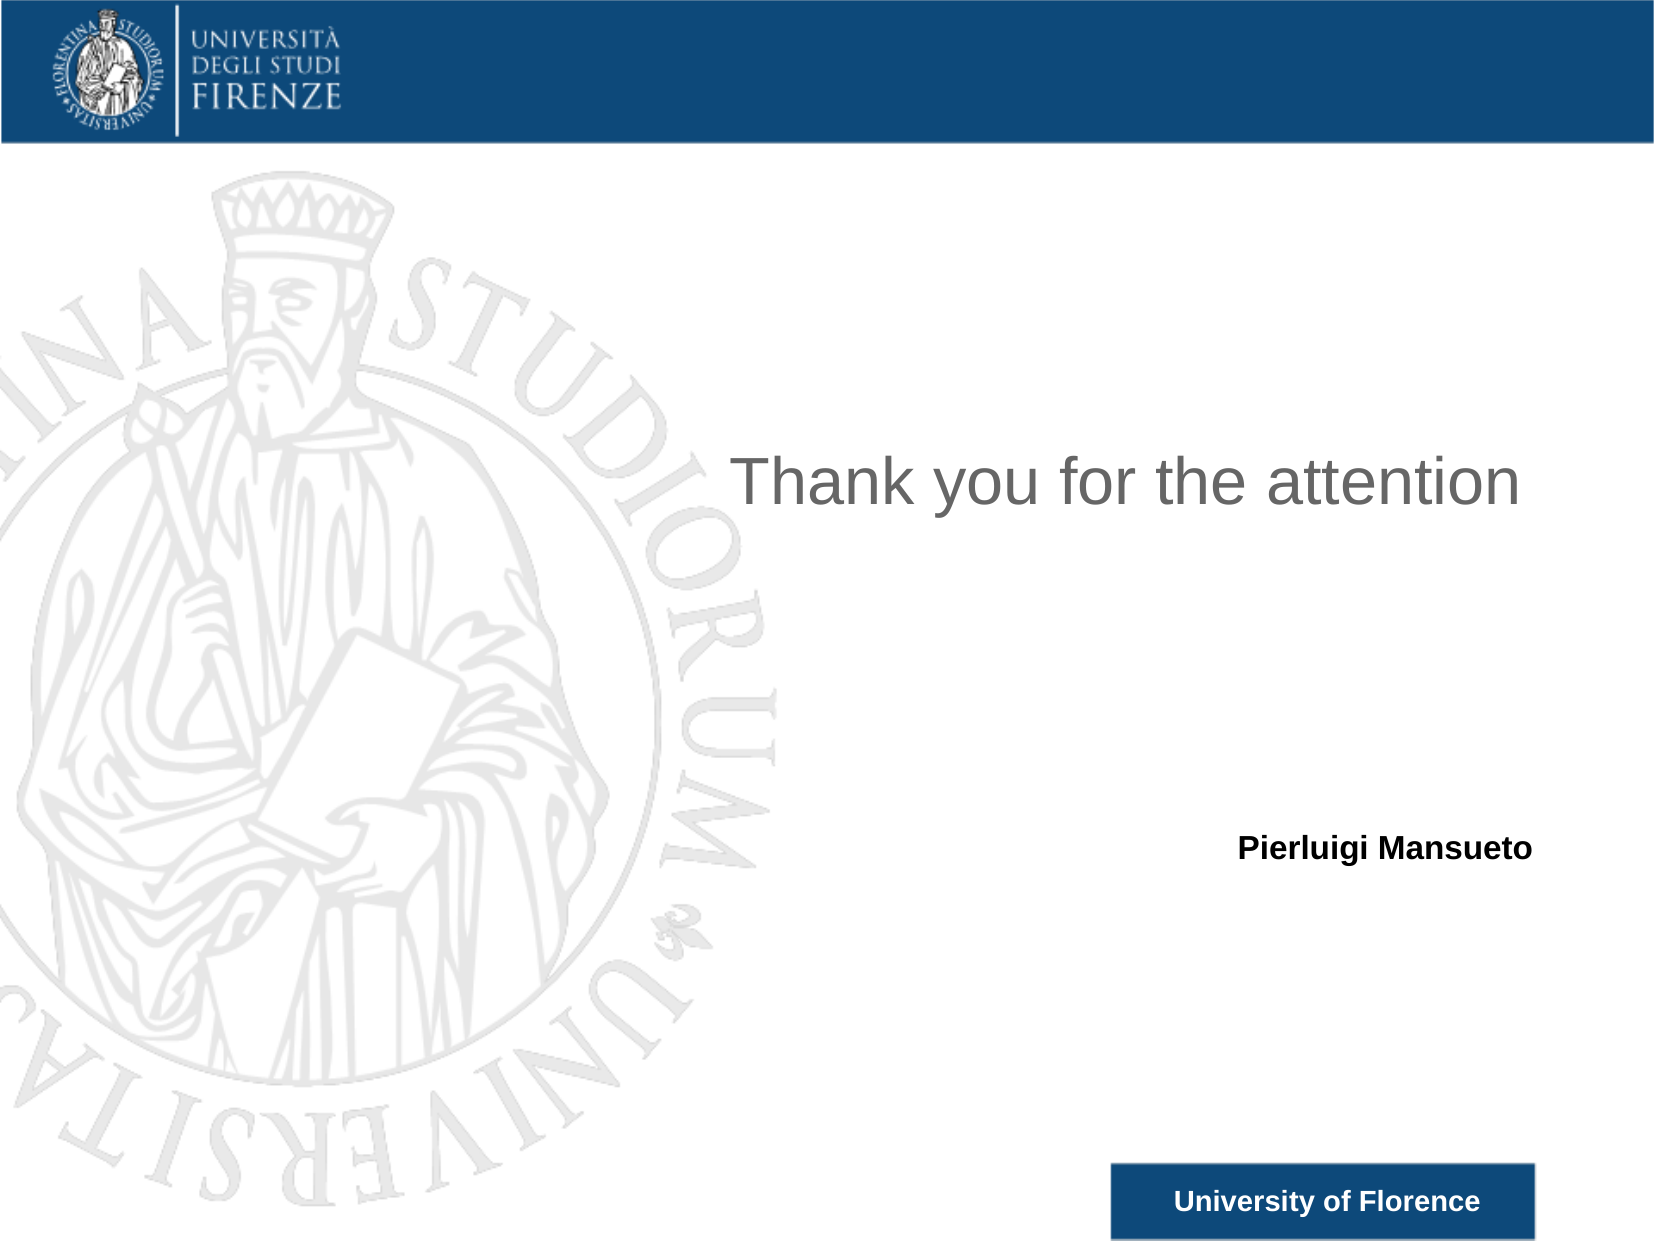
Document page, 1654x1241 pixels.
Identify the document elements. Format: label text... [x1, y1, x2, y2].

subtitle Thank you for the attention [711, 419, 1536, 538]
text_box Pierluigi Mansueto [673, 822, 1536, 871]
text_box University of Florence [629, 1175, 1492, 1224]
picture [0, 0, 1654, 1241]
